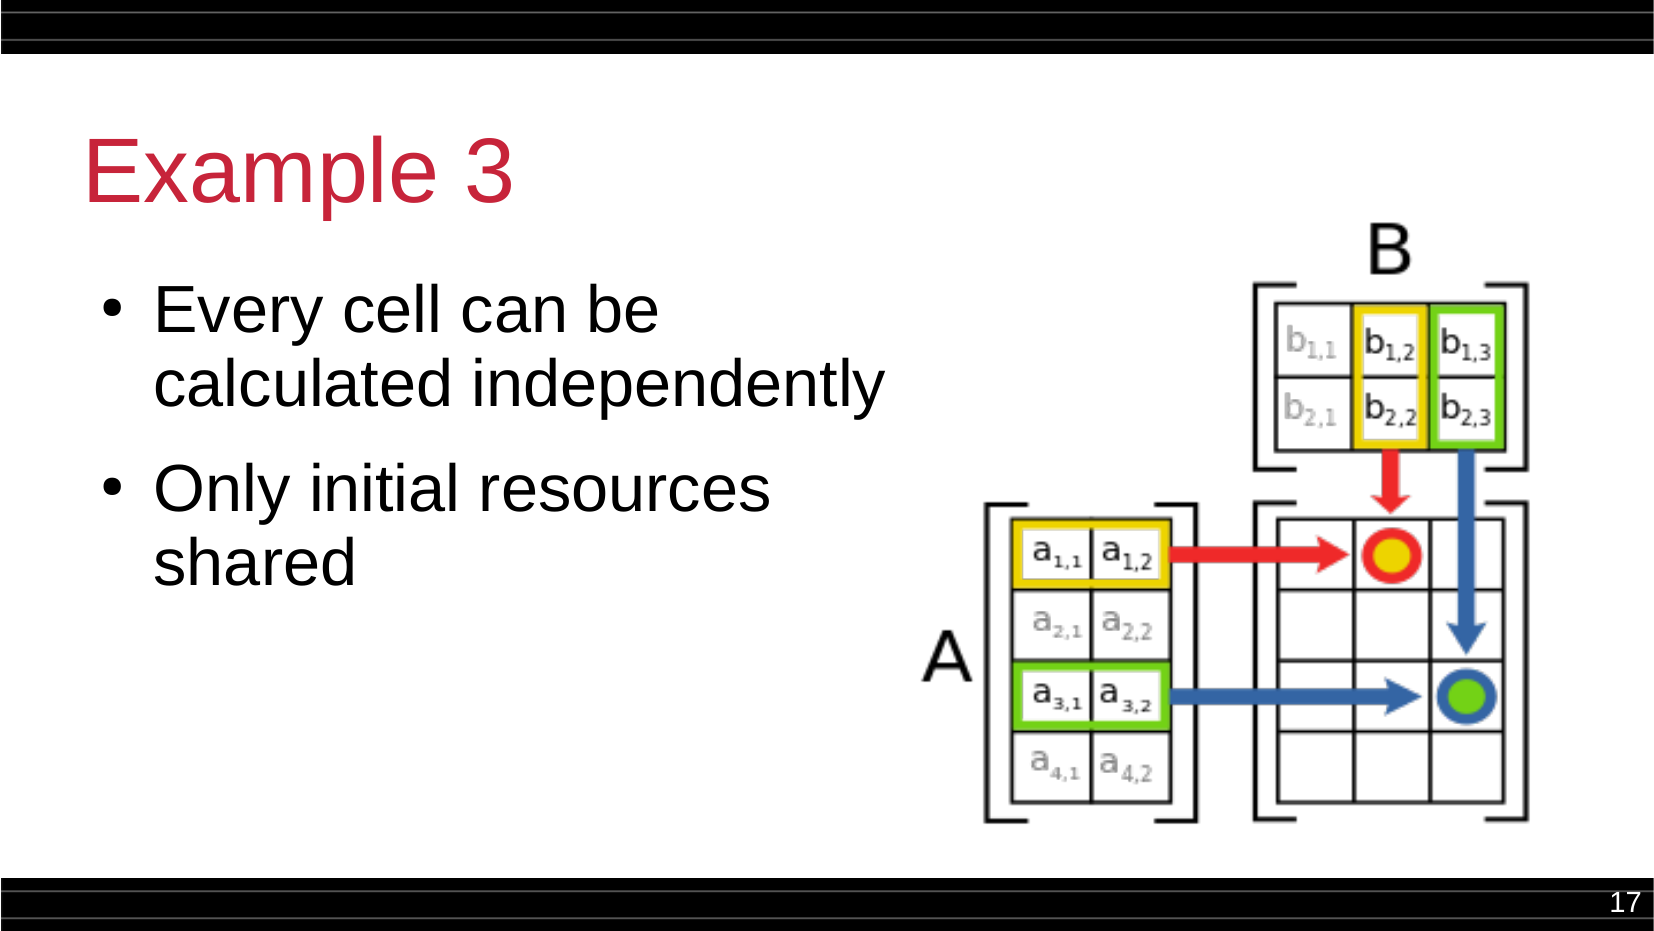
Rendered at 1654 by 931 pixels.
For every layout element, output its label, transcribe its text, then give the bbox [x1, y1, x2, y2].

picture [1, 878, 1654, 931]
picture [1, 0, 1654, 54]
title Example 3 [82, 92, 1571, 249]
picture [915, 219, 1636, 859]
list Every cell can be calculated independently Only initial resources shared [82, 271, 901, 856]
